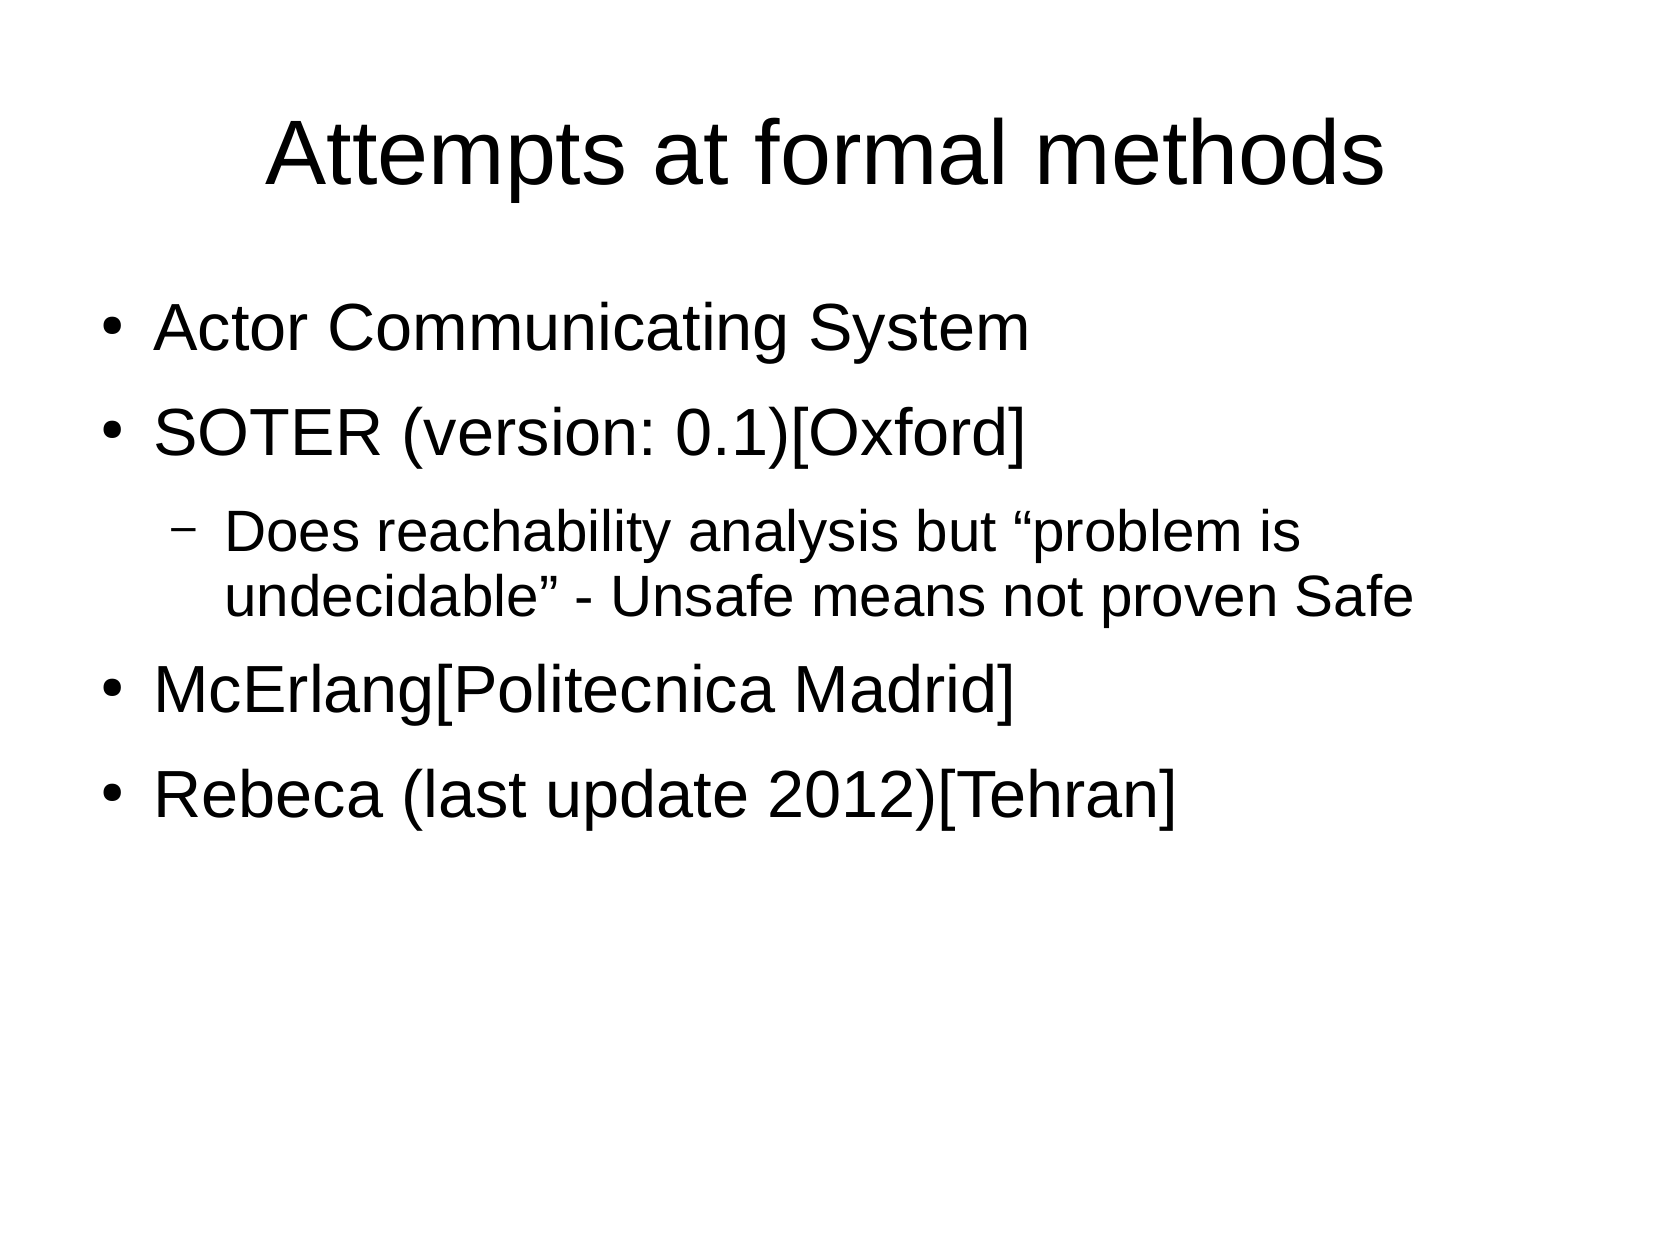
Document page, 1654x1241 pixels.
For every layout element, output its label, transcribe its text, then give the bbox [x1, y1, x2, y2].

title Attempts at formal methods [82, 49, 1571, 257]
list Actor Communicating System SOTER (version: 0.1)[Oxford] Does reachability analysis but “problem is undecidable” - Unsafe means not proven Safe McErlang[Politecnica Madrid] Rebeca (last update 2012)[Tehran] [82, 290, 1571, 1010]
